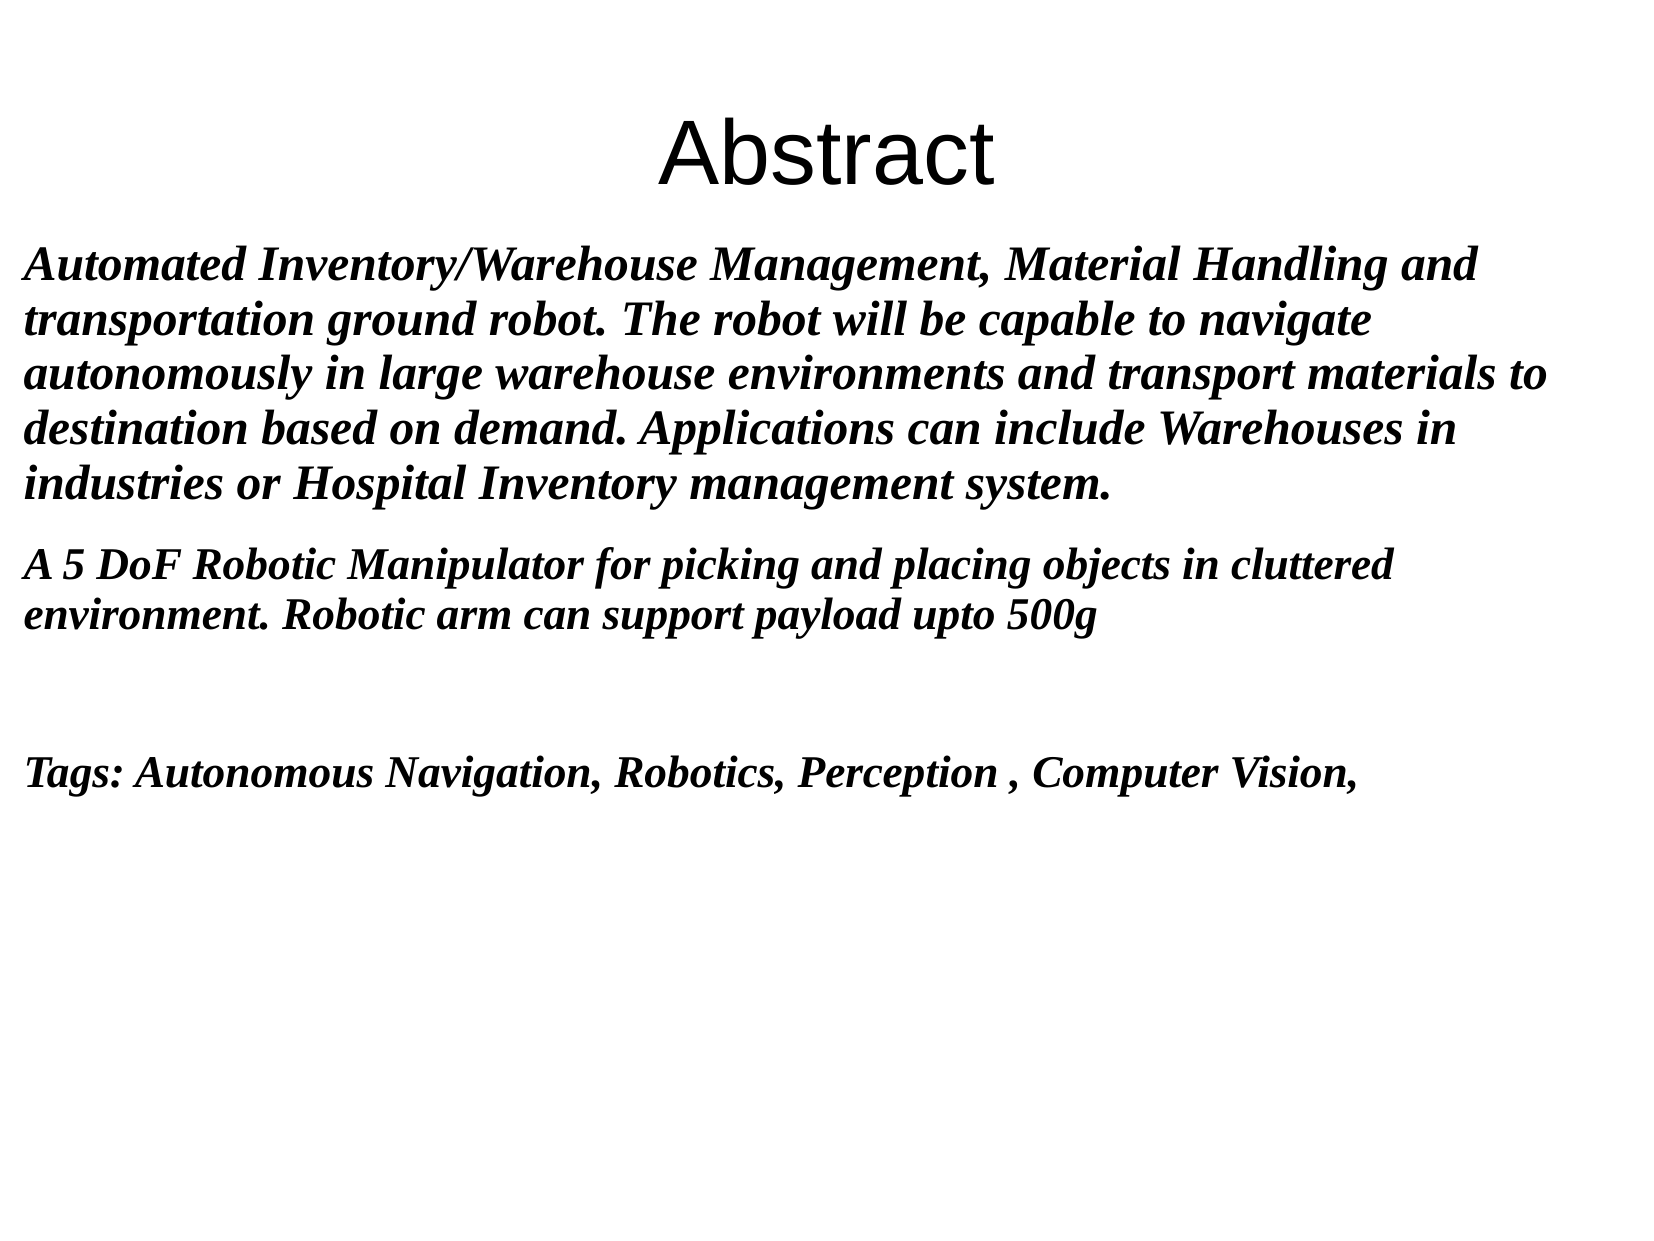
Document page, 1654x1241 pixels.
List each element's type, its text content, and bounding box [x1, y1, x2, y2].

list Automated Inventory/Warehouse Management, Material Handling and transportation ground robot. The robot will be capable to navigate autonomously in large warehouse environments and transport materials to destination based on demand. Applications can include Warehouses in industries or Hospital Inventory management system. A 5 DoF Robotic Manipulator for picking and placing objects in cluttered environment. Robotic arm can support payload upto 500g Tags: Autonomous Navigation, Robotics, Perception , Computer Vision, [23, 236, 1571, 804]
title Abstract [82, 49, 1571, 236]
